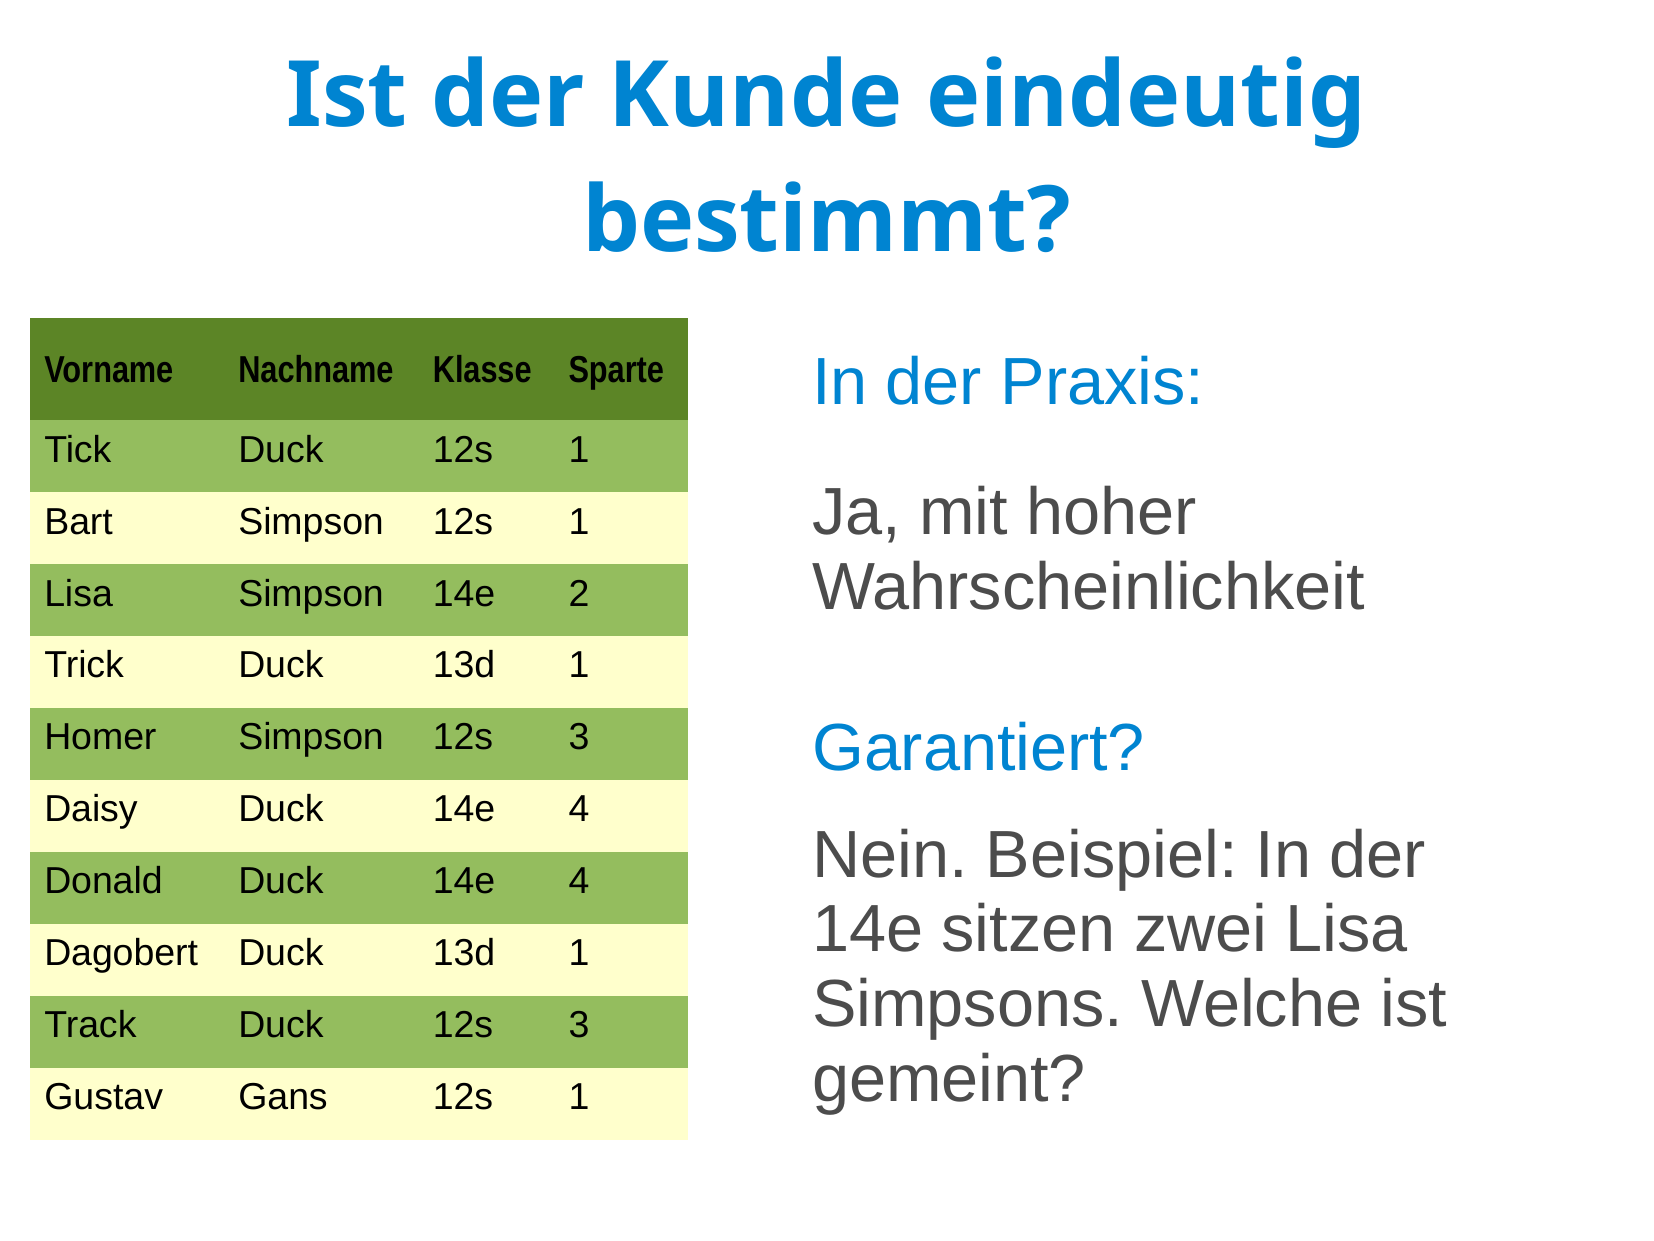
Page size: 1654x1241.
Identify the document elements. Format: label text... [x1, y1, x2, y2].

title Ist der Kunde eindeutig bestimmt? [82, 45, 1571, 261]
table_cell 3 [554, 708, 688, 780]
table_cell Homer [30, 708, 224, 780]
table_header Nachname [224, 318, 418, 420]
table_header Sparte [554, 318, 688, 420]
table_cell 13d [418, 636, 554, 708]
table_cell Duck [224, 420, 418, 492]
table_cell 14e [418, 780, 554, 852]
table_cell 4 [554, 852, 688, 924]
table_cell 12s [418, 708, 554, 780]
table_cell 12s [418, 1068, 554, 1140]
table_cell 1 [554, 636, 688, 708]
table_cell Gustav [30, 1068, 224, 1140]
table_header Klasse [418, 318, 554, 420]
table_cell Lisa [30, 564, 224, 636]
table_cell 1 [554, 924, 688, 996]
text_box Nein. Beispiel: In der 14e sitzen zwei Lisa Simpsons. Welche ist gemeint? [797, 809, 1477, 1124]
table_cell Dagobert [30, 924, 224, 996]
table_cell Duck [224, 924, 418, 996]
table_cell 1 [554, 1068, 688, 1140]
table_cell 1 [554, 420, 688, 492]
table_cell Duck [224, 780, 418, 852]
table_cell 3 [554, 996, 688, 1068]
table_cell Duck [224, 852, 418, 924]
text_box In der Praxis: [797, 336, 1477, 427]
table_cell 1 [554, 492, 688, 564]
table_cell 13d [418, 924, 554, 996]
table_cell Daisy [30, 780, 224, 852]
table_cell 4 [554, 780, 688, 852]
table_cell 12s [418, 996, 554, 1068]
table_cell Duck [224, 636, 418, 708]
table_header Vorname [30, 318, 224, 420]
table_cell Simpson [224, 708, 418, 780]
table_cell Simpson [224, 492, 418, 564]
table_cell Duck [224, 996, 418, 1068]
text_box Ja, mit hoher Wahrscheinlichkeit [797, 466, 1477, 631]
table_cell 12s [418, 492, 554, 564]
table_cell Tick [30, 420, 224, 492]
table_cell 12s [418, 420, 554, 492]
text_box Garantiert? [797, 702, 1477, 793]
table_cell Trick [30, 636, 224, 708]
table_cell 14e [418, 564, 554, 636]
table_cell 2 [554, 564, 688, 636]
table_cell 14e [418, 852, 554, 924]
table_cell Bart [30, 492, 224, 564]
table_cell Gans [224, 1068, 418, 1140]
table_cell Simpson [224, 564, 418, 636]
table_cell Track [30, 996, 224, 1068]
table_cell Donald [30, 852, 224, 924]
